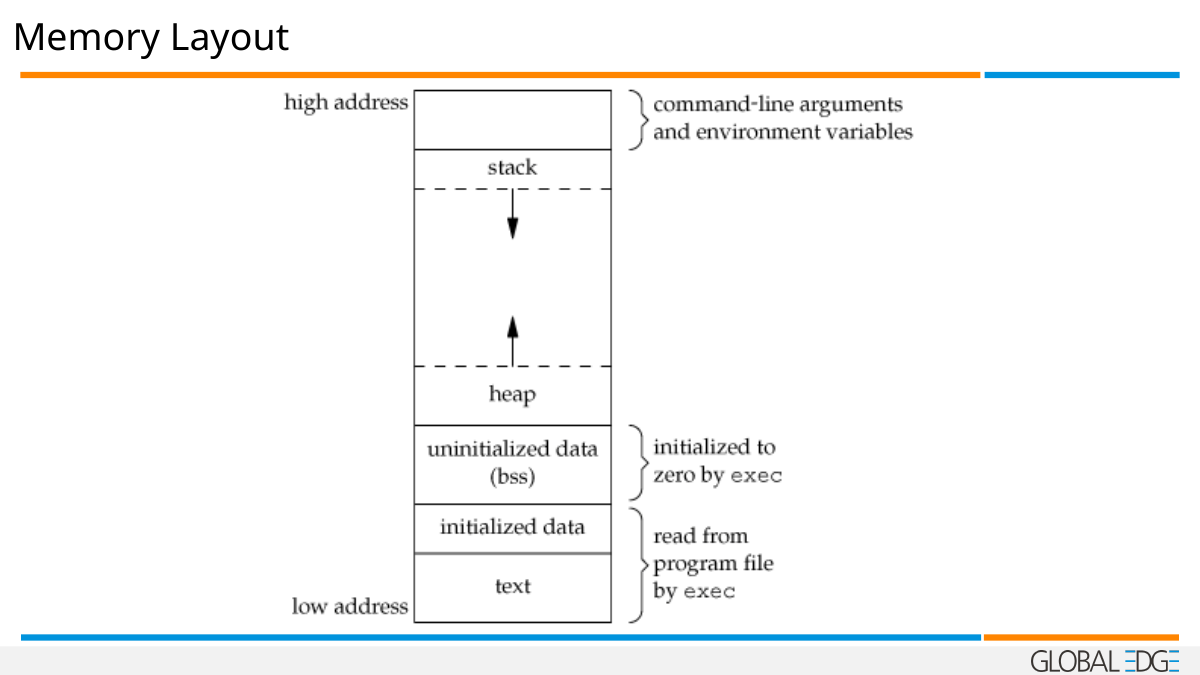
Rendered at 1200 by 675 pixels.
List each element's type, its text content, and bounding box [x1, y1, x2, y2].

picture [282, 87, 918, 628]
picture [1031, 650, 1179, 672]
title Memory Layout [12, 9, 1088, 63]
